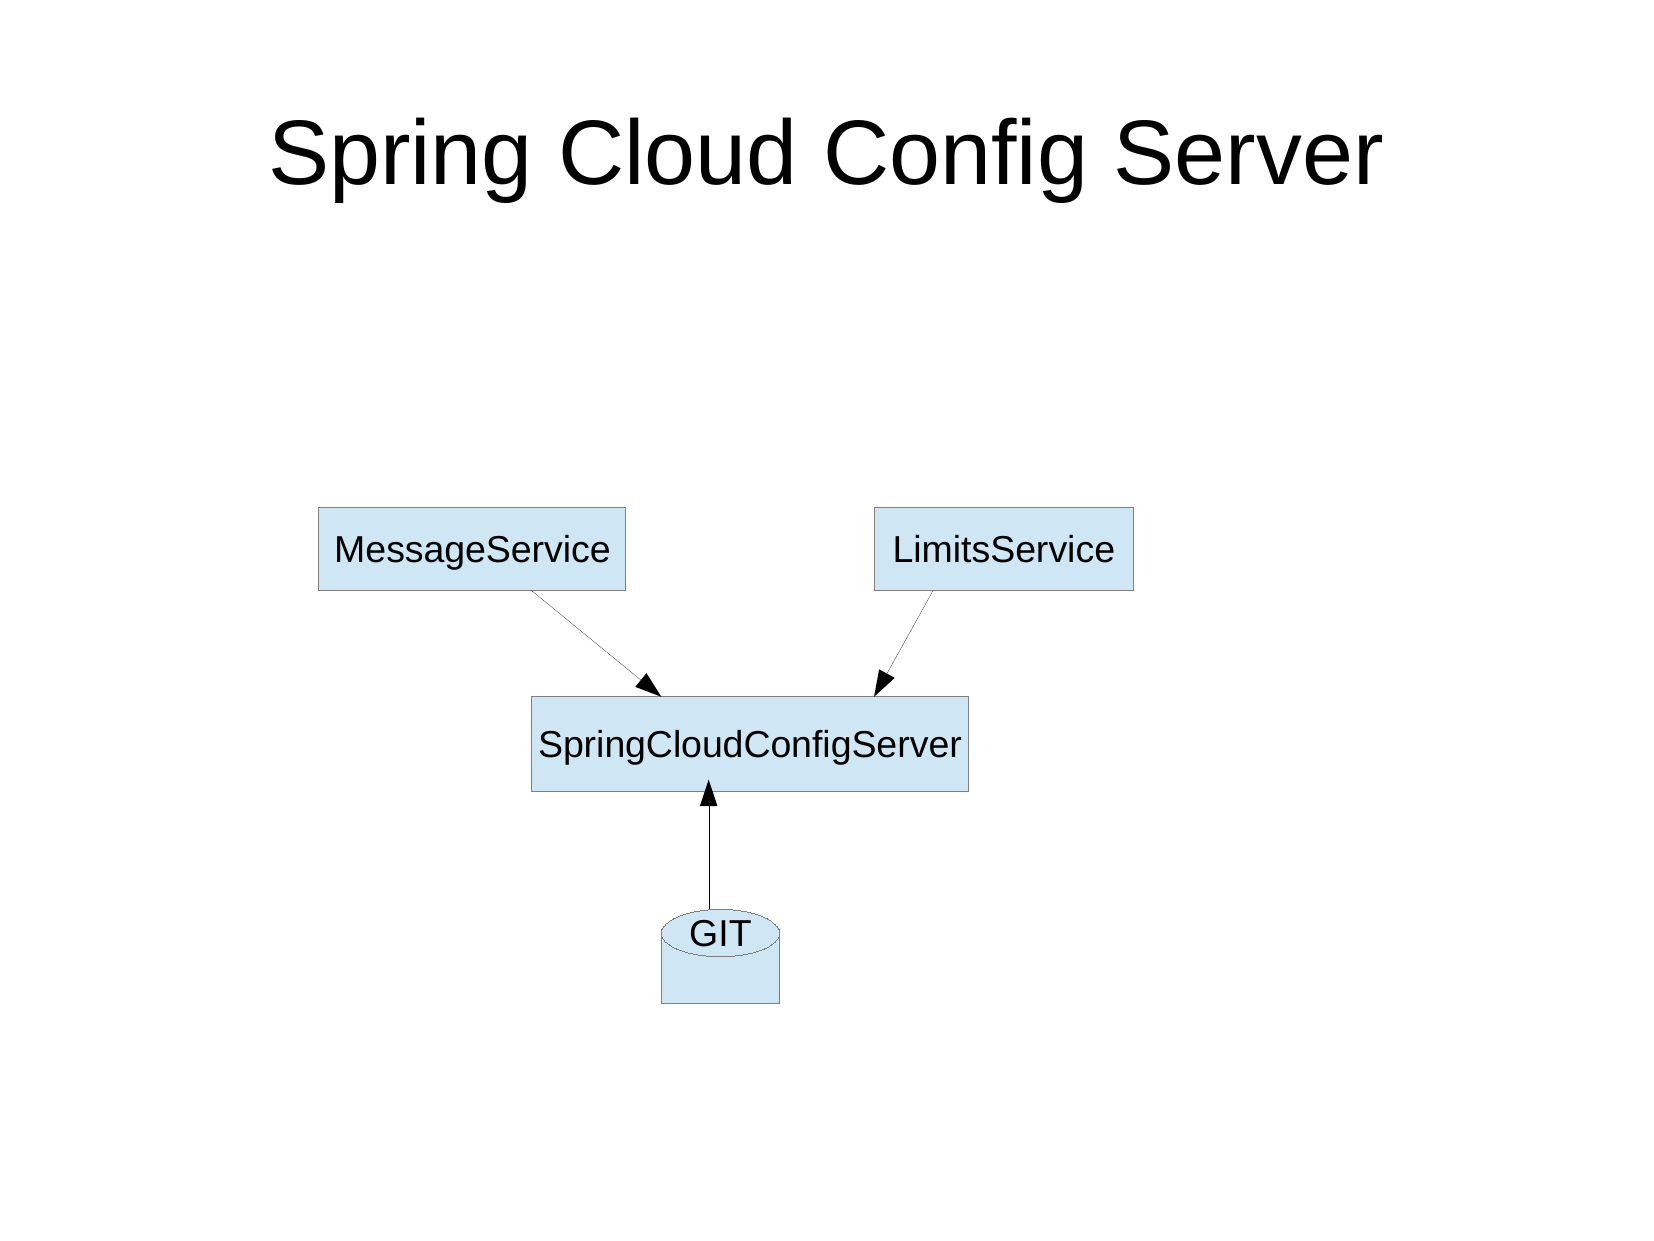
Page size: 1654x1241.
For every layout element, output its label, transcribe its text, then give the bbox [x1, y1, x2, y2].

title Spring Cloud Config Server [82, 49, 1571, 257]
text_box LimitsService [874, 507, 1134, 591]
text_box SpringCloudConfigServer [531, 696, 969, 792]
text_box [661, 937, 780, 1004]
text_box GIT [661, 909, 780, 957]
text_box MessageService [318, 507, 626, 591]
